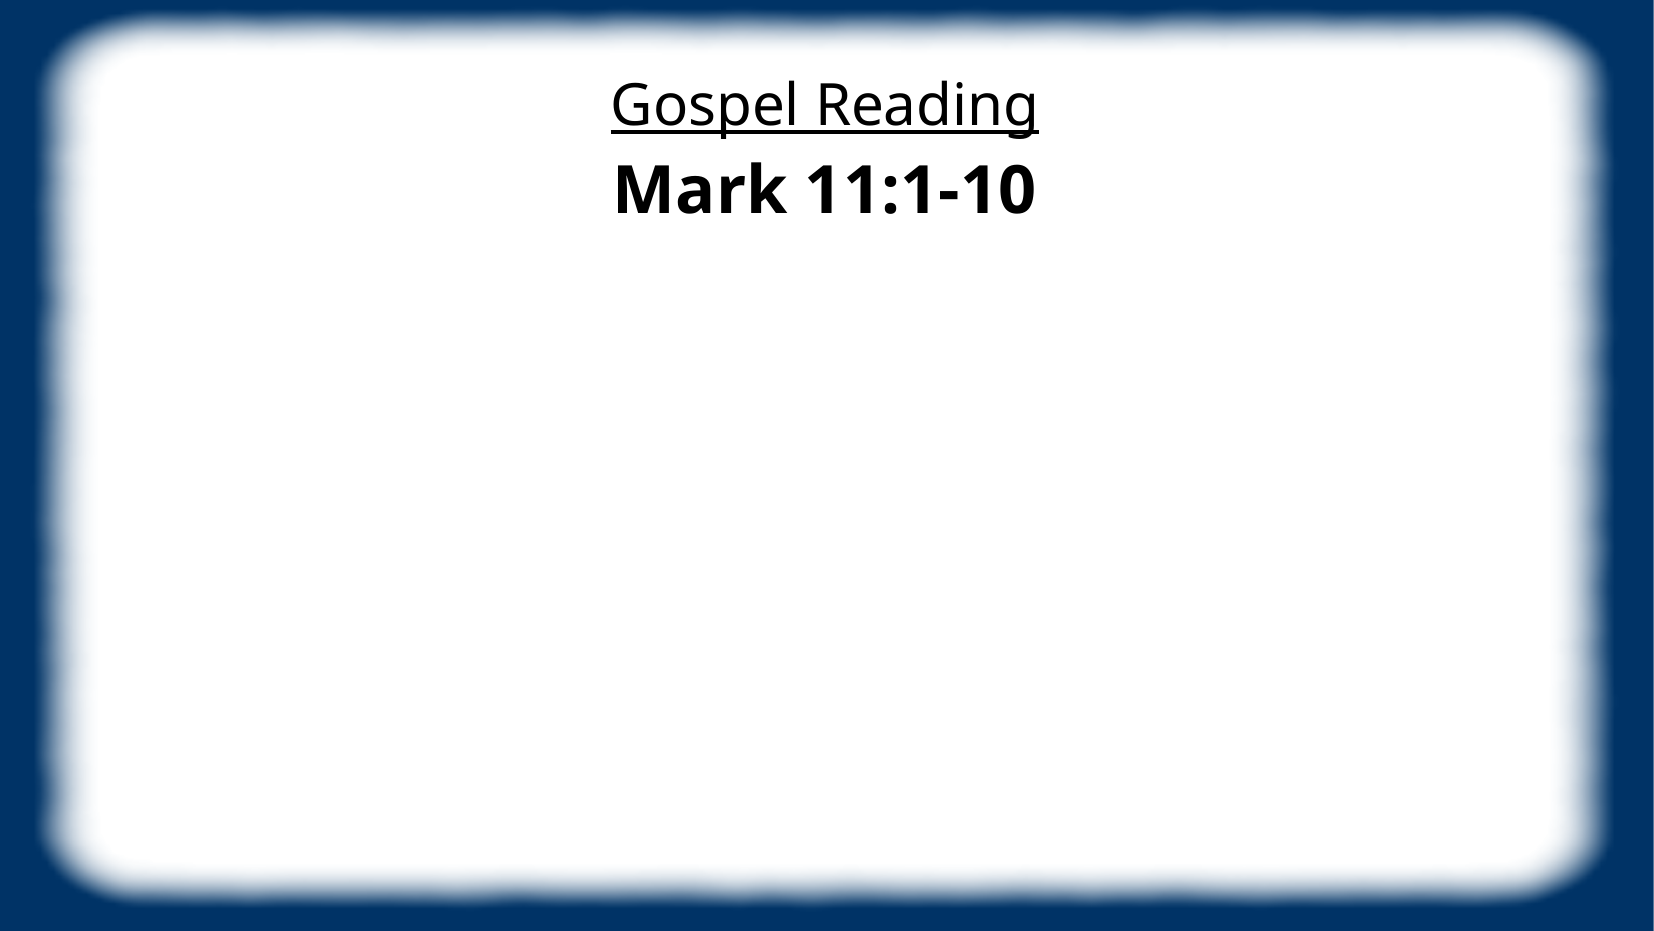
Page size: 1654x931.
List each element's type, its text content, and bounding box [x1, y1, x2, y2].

picture [0, 0, 1654, 931]
text_box Gospel Reading Mark 11:1-10 [120, 55, 1531, 237]
